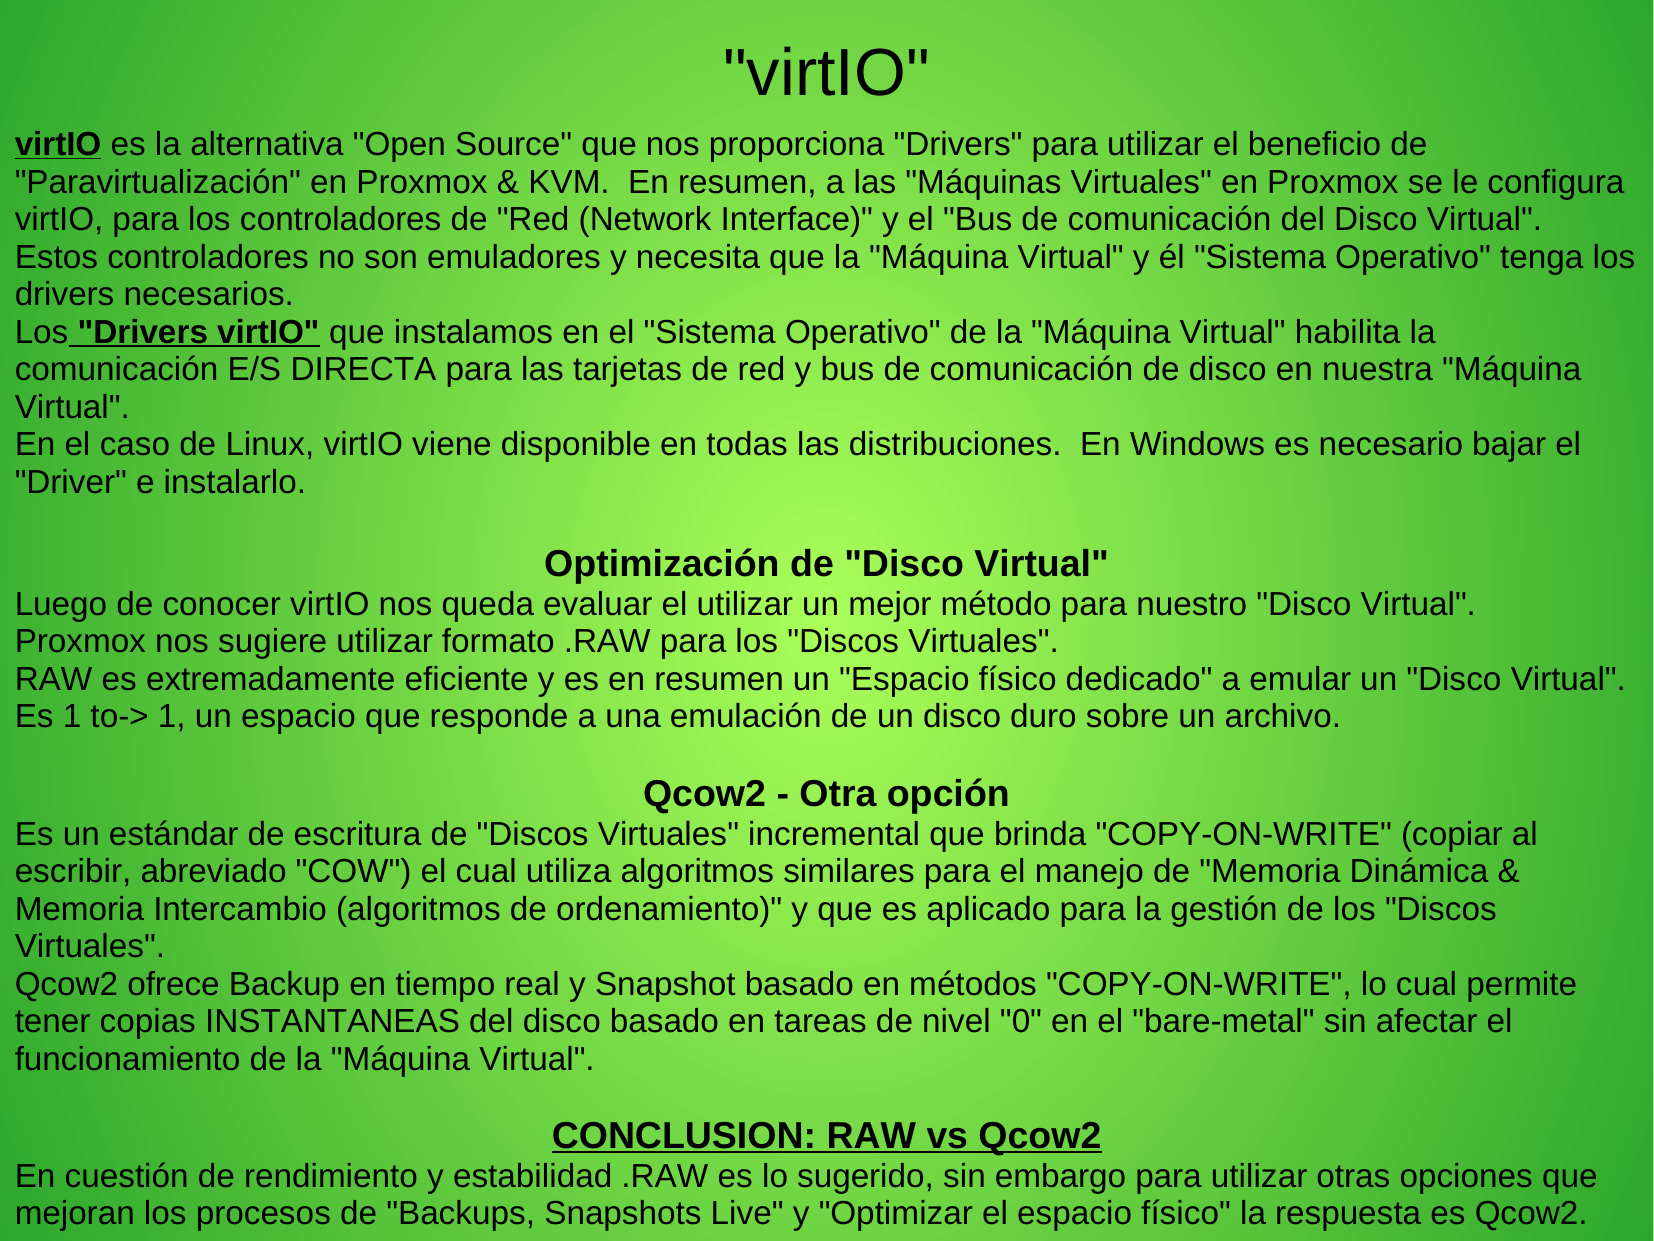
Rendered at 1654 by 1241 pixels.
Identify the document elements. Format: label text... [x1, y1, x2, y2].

text_box virtIO es la alternativa "Open Source" que nos proporciona "Drivers" para utilizar el beneficio de "Paravirtualización" en Proxmox & KVM. En resumen, a las "Máquinas Virtuales" en Proxmox se le configura virtIO, para los controladores de "Red (Network Interface)" y el "Bus de comunicación del Disco Virtual". Estos controladores no son emuladores y necesita que la "Máquina Virtual" y él "Sistema Operativo" tenga los drivers necesarios. Los "Drivers virtIO" que instalamos en el "Sistema Operativo" de la "Máquina Virtual" habilita la comunicación E/S DIRECTA para las tarjetas de red y bus de comunicación de disco en nuestra "Máquina Virtual". En el caso de Linux, virtIO viene disponible en todas las distribuciones. En Windows es necesario bajar el "Driver" e instalarlo. Optimización de "Disco Virtual" Luego de conocer virtIO nos queda evaluar el utilizar un mejor método para nuestro "Disco Virtual". Proxmox nos sugiere utilizar formato .RAW para los "Discos Virtuales". RAW es extremadamente eficiente y es en resumen un "Espacio físico dedicado" a emular un "Disco Virtual". Es 1 to-> 1, un espacio que responde a una emulación de un disco duro sobre un archivo. Qcow2 - Otra opción Es un estándar de escritura de "Discos Virtuales" incremental que brinda "COPY-ON-WRITE" (copiar al escribir, abreviado "COW") el cual utiliza algoritmos similares para el manejo de "Memoria Dinámica & Memoria Intercambio (algoritmos de ordenamiento)" y que es aplicado para la gestión de los "Discos Virtuales". Qcow2 ofrece Backup en tiempo real y Snapshot basado en métodos "COPY-ON-WRITE", lo cual permite tener copias INSTANTANEAS del disco basado en tareas de nivel "0" en el "bare-metal" sin afectar el funcionamiento de la "Máquina Virtual". CONCLUSION: RAW vs Qcow2 En cuestión de rendimiento y estabilidad .RAW es lo sugerido, sin embargo para utilizar otras opciones que mejoran los procesos de "Backups, Snapshots Live" y "Optimizar el espacio físico" la respuesta es Qcow2. [0, 118, 1654, 1240]
text_box "virtIO" [708, 28, 969, 118]
picture [0, 0, 1654, 118]
